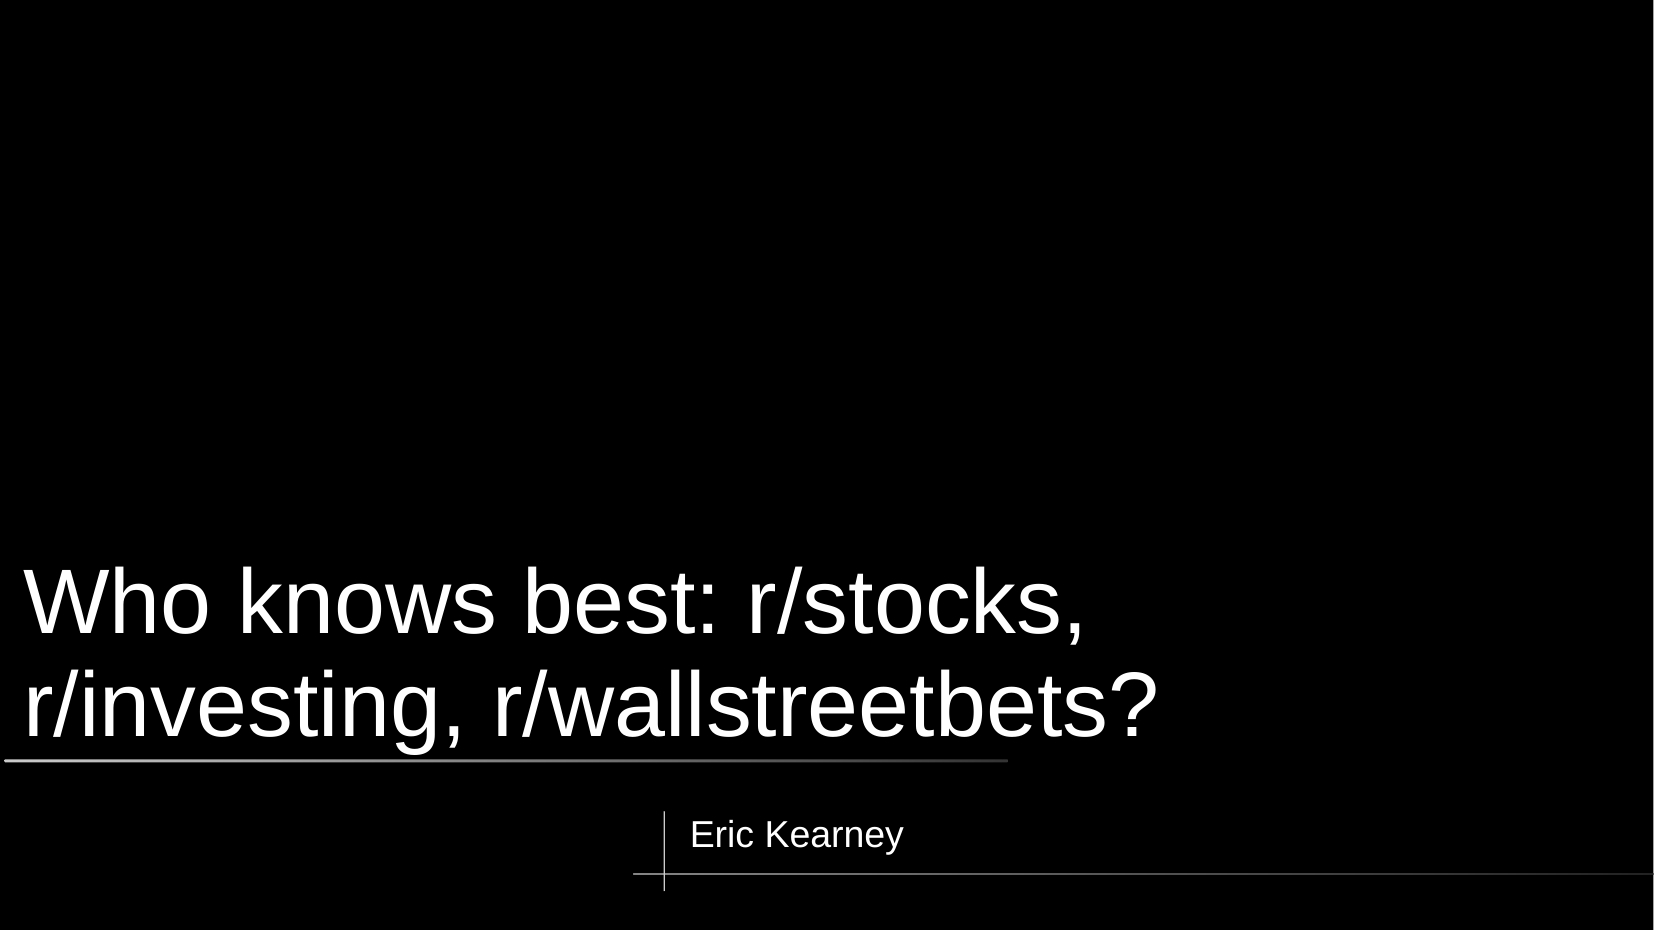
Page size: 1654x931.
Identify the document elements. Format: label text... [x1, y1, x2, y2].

text_box Eric Kearney [675, 805, 1613, 863]
title Who knows best: r/stocks, r/investing, r/wallstreetbets? [23, 550, 1501, 756]
